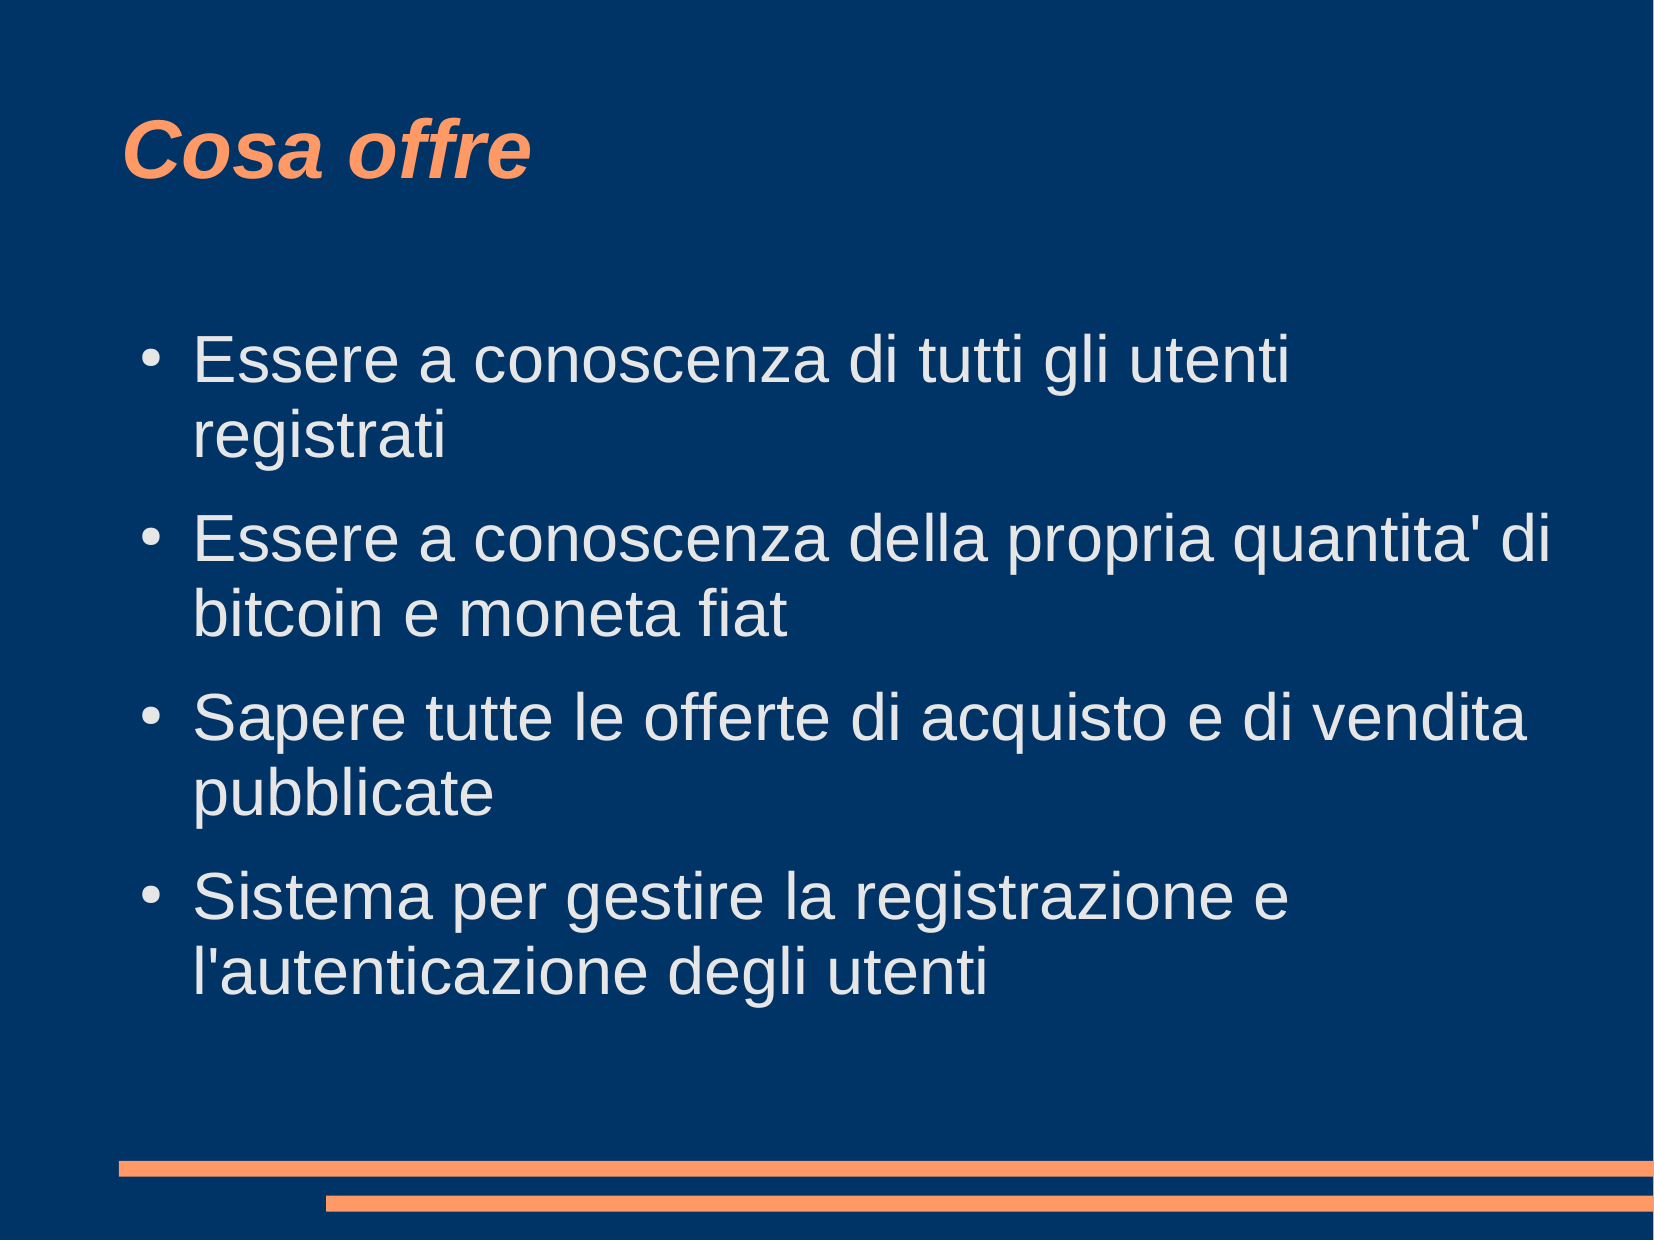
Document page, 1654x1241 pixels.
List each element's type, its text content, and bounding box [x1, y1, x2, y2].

list Essere a conoscenza di tutti gli utenti registrati Essere a conoscenza della propria quantita' di bitcoin e moneta fiat Sapere tutte le offerte di acquisto e di vendita pubblicate Sistema per gestire la registrazione e l'autenticazione degli utenti [121, 322, 1561, 1132]
title Cosa offre [121, 46, 1534, 254]
